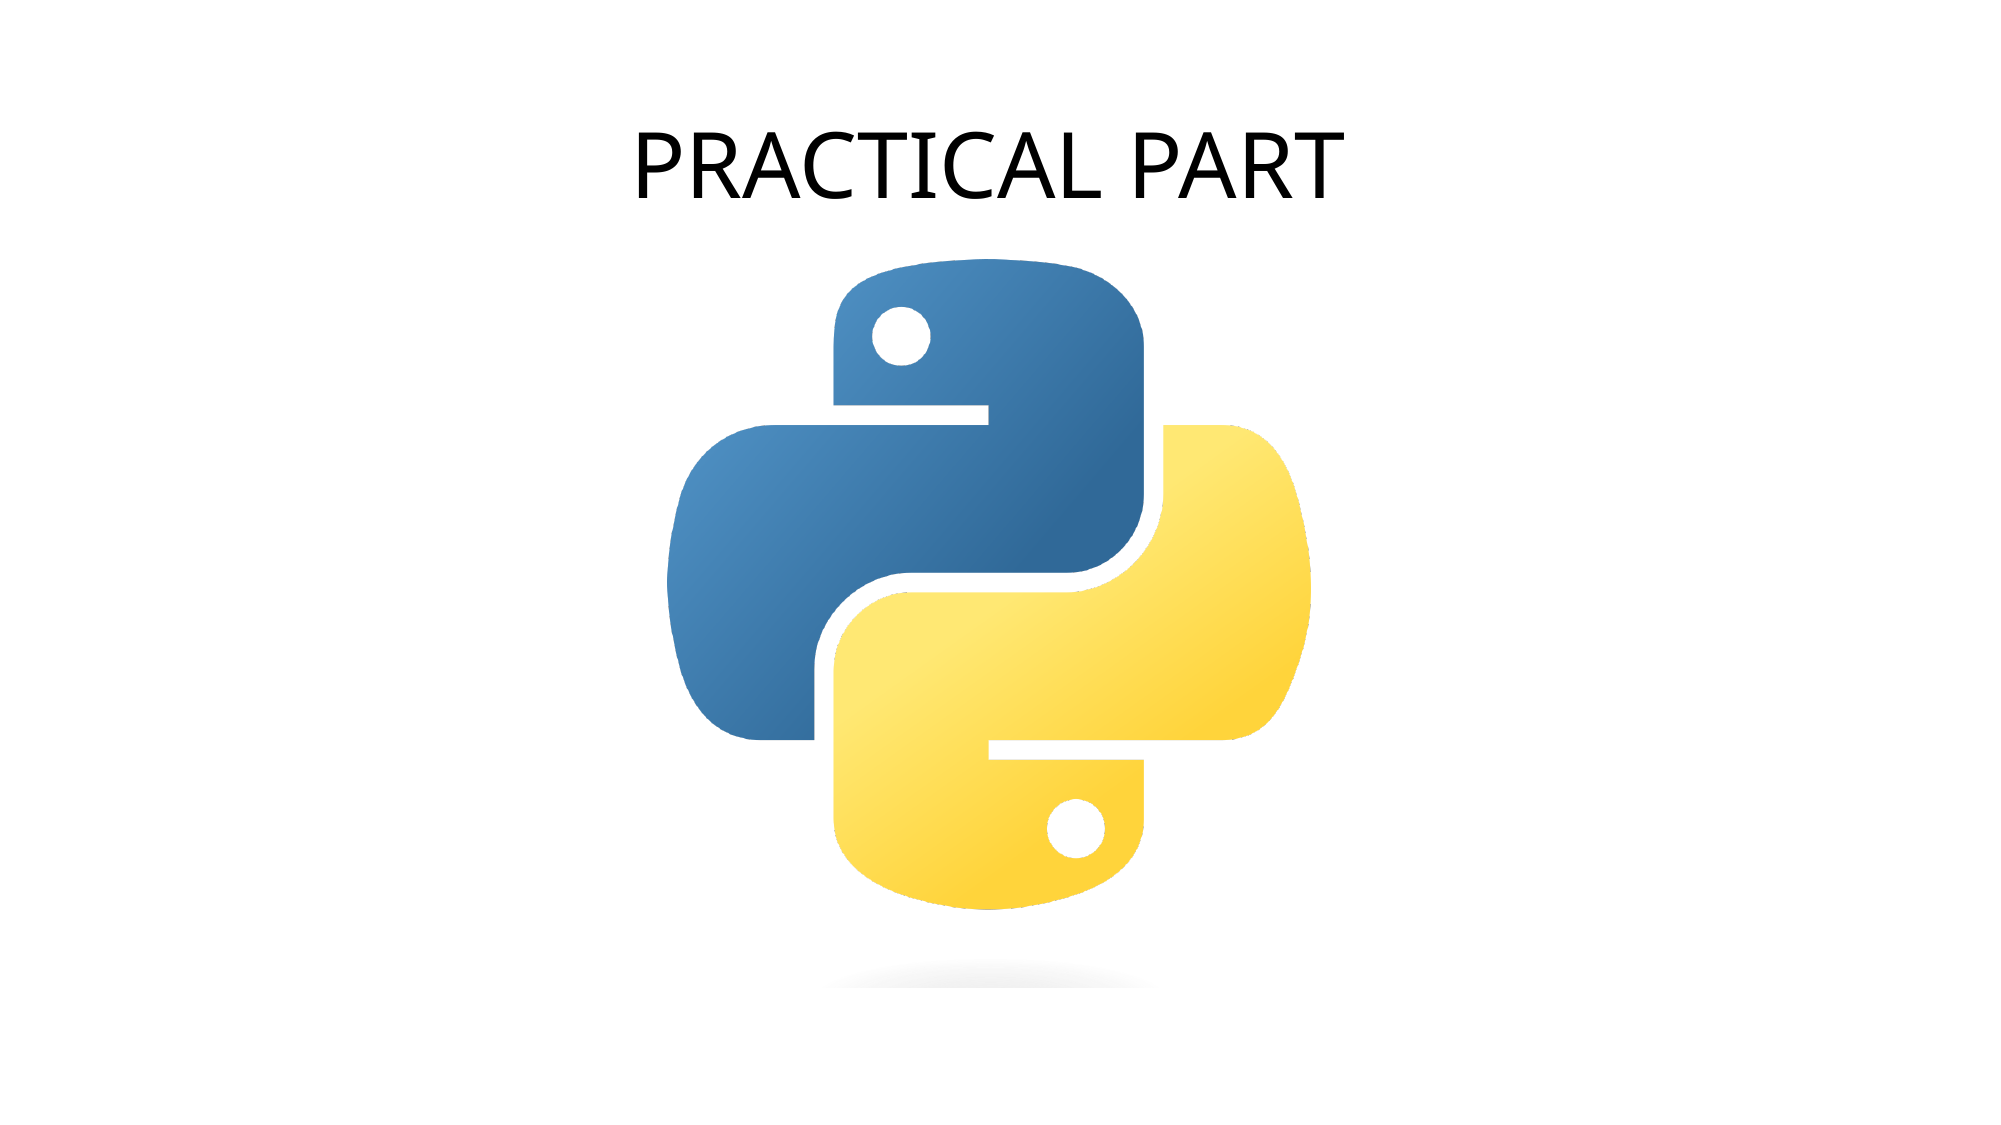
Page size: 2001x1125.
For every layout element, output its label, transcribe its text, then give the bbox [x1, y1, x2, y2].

picture [667, 259, 1333, 988]
title PRACTICAL PART [137, 59, 1863, 278]
